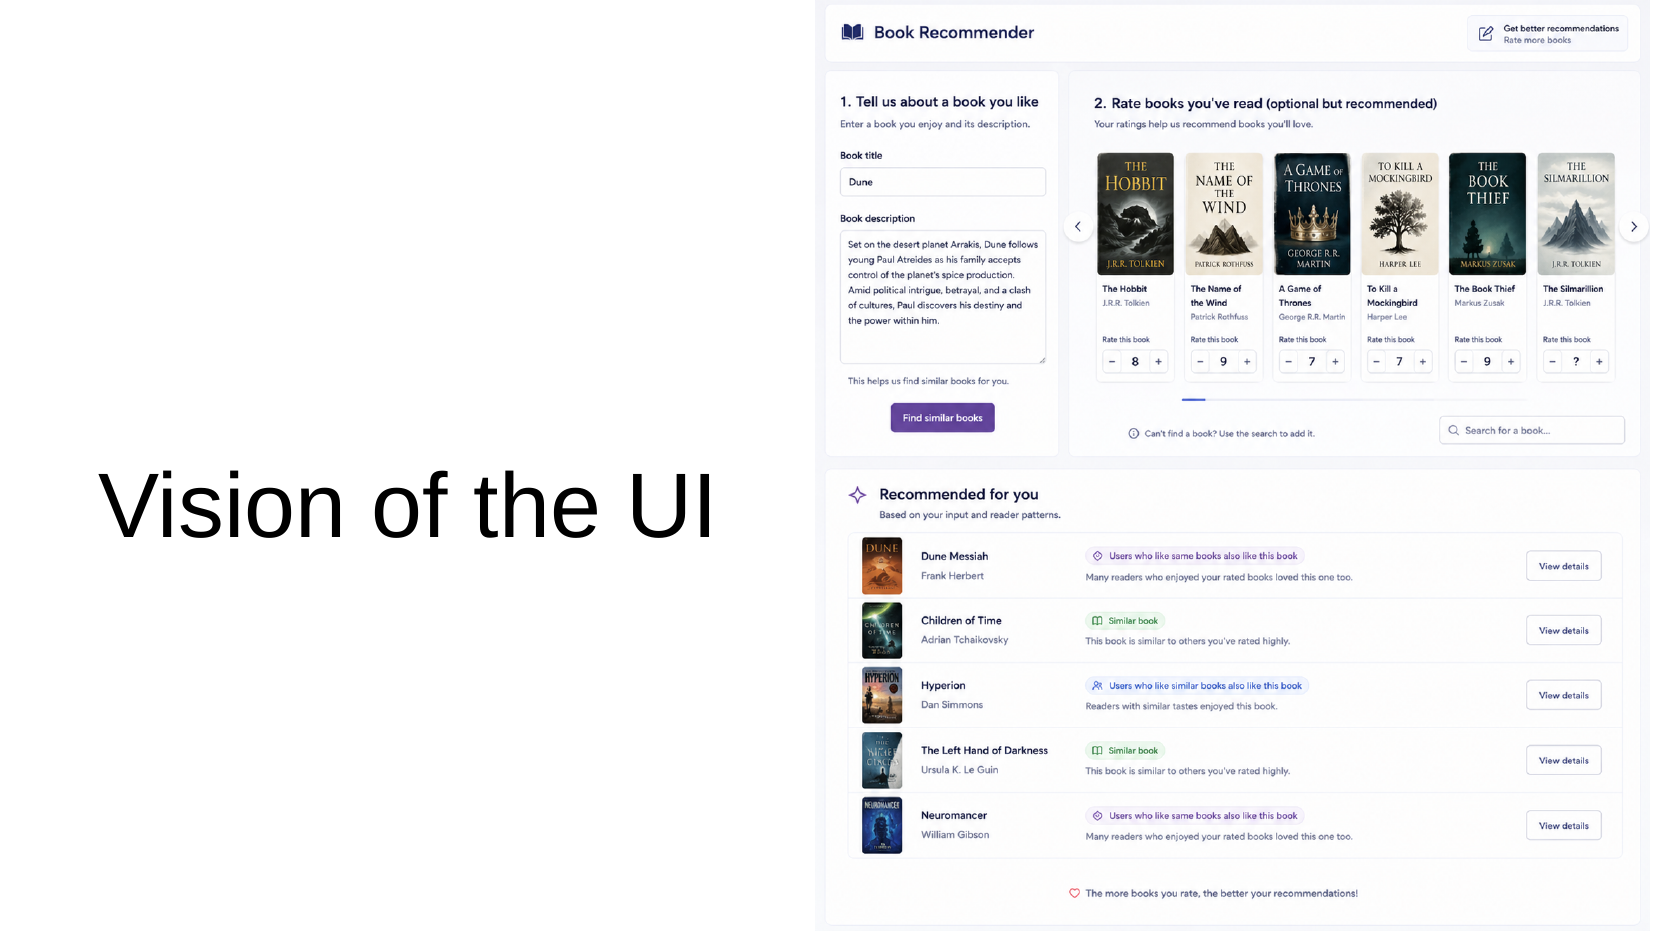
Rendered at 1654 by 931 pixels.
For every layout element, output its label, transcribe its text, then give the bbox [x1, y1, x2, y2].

title Vision of the UI [75, 449, 743, 553]
picture [815, 0, 1650, 931]
